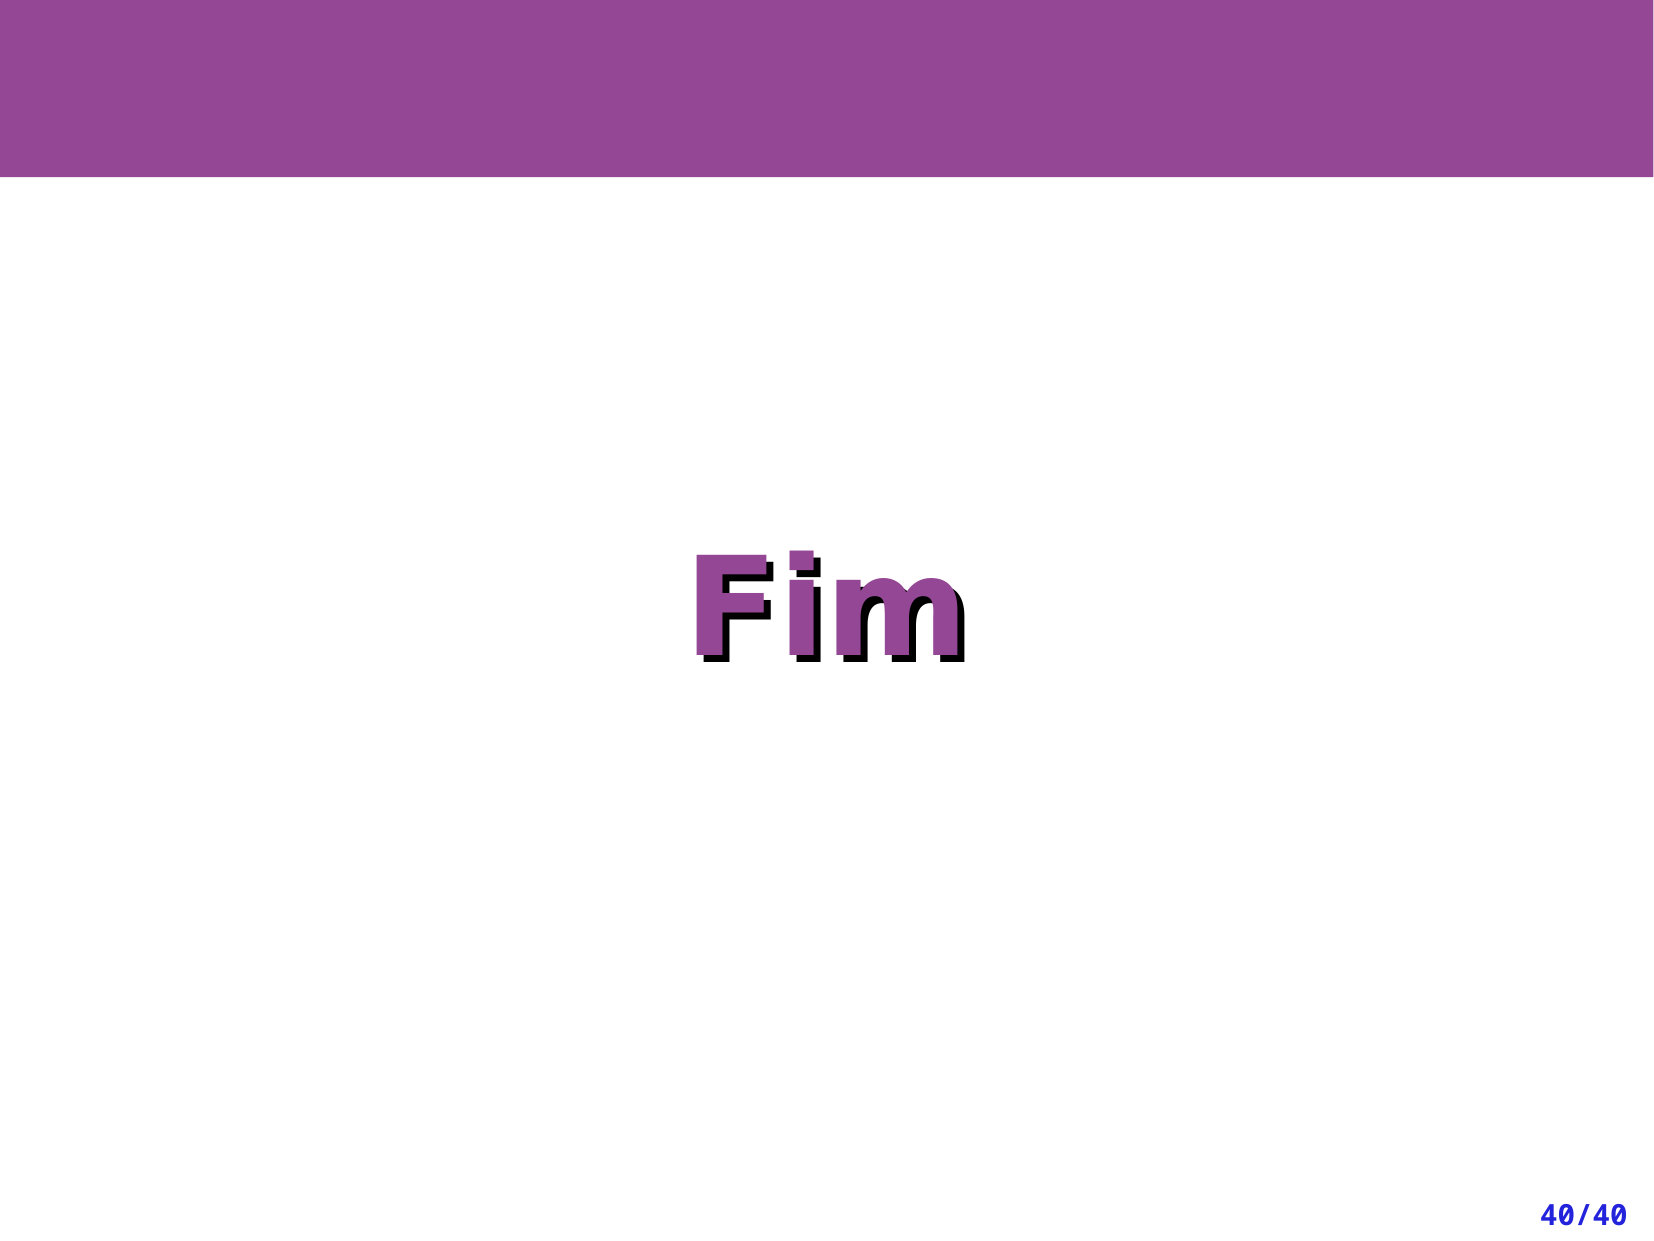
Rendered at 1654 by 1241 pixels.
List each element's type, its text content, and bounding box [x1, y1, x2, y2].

text_box Fim [482, 519, 1171, 697]
